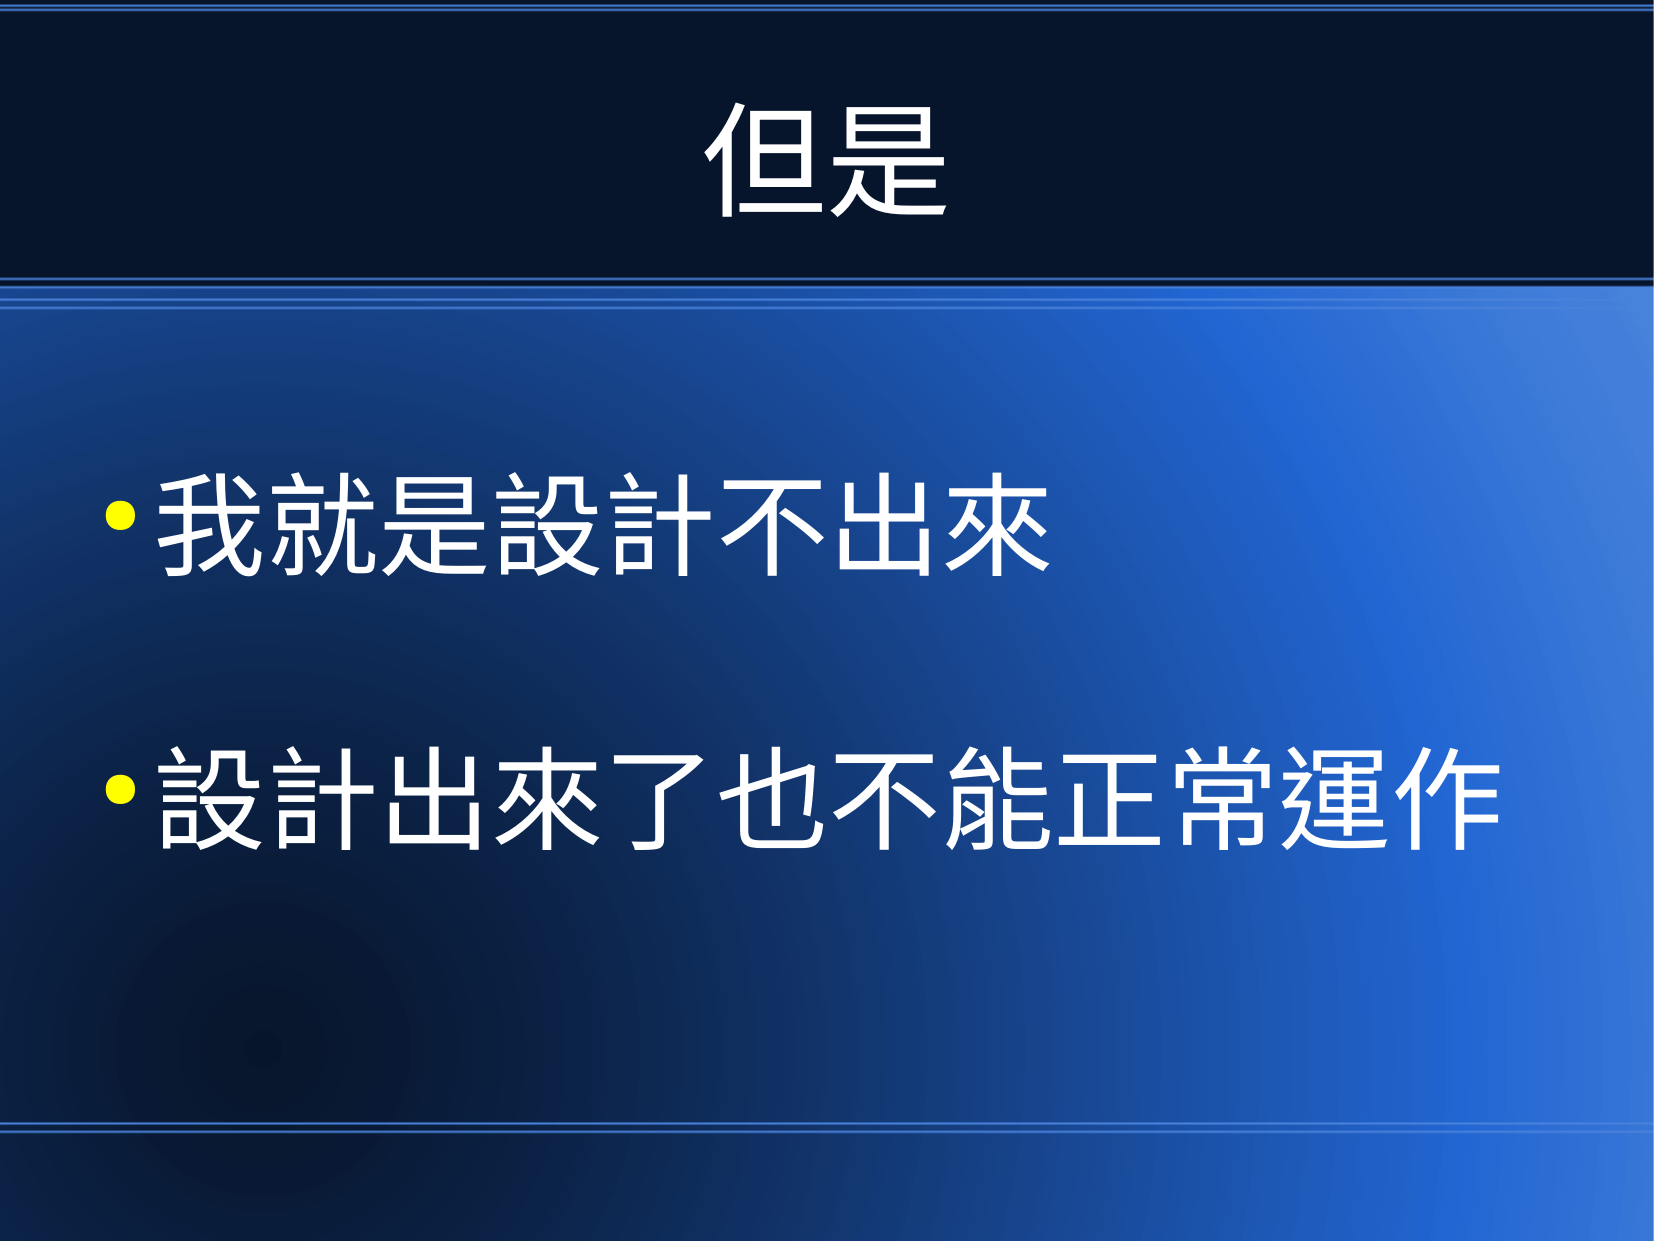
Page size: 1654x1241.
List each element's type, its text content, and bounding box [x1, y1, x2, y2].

list 我就是設計不出來 設計出來了也不能正常運作 [82, 355, 1571, 1241]
title 但是 [82, 49, 1571, 257]
picture [0, 0, 1654, 1241]
